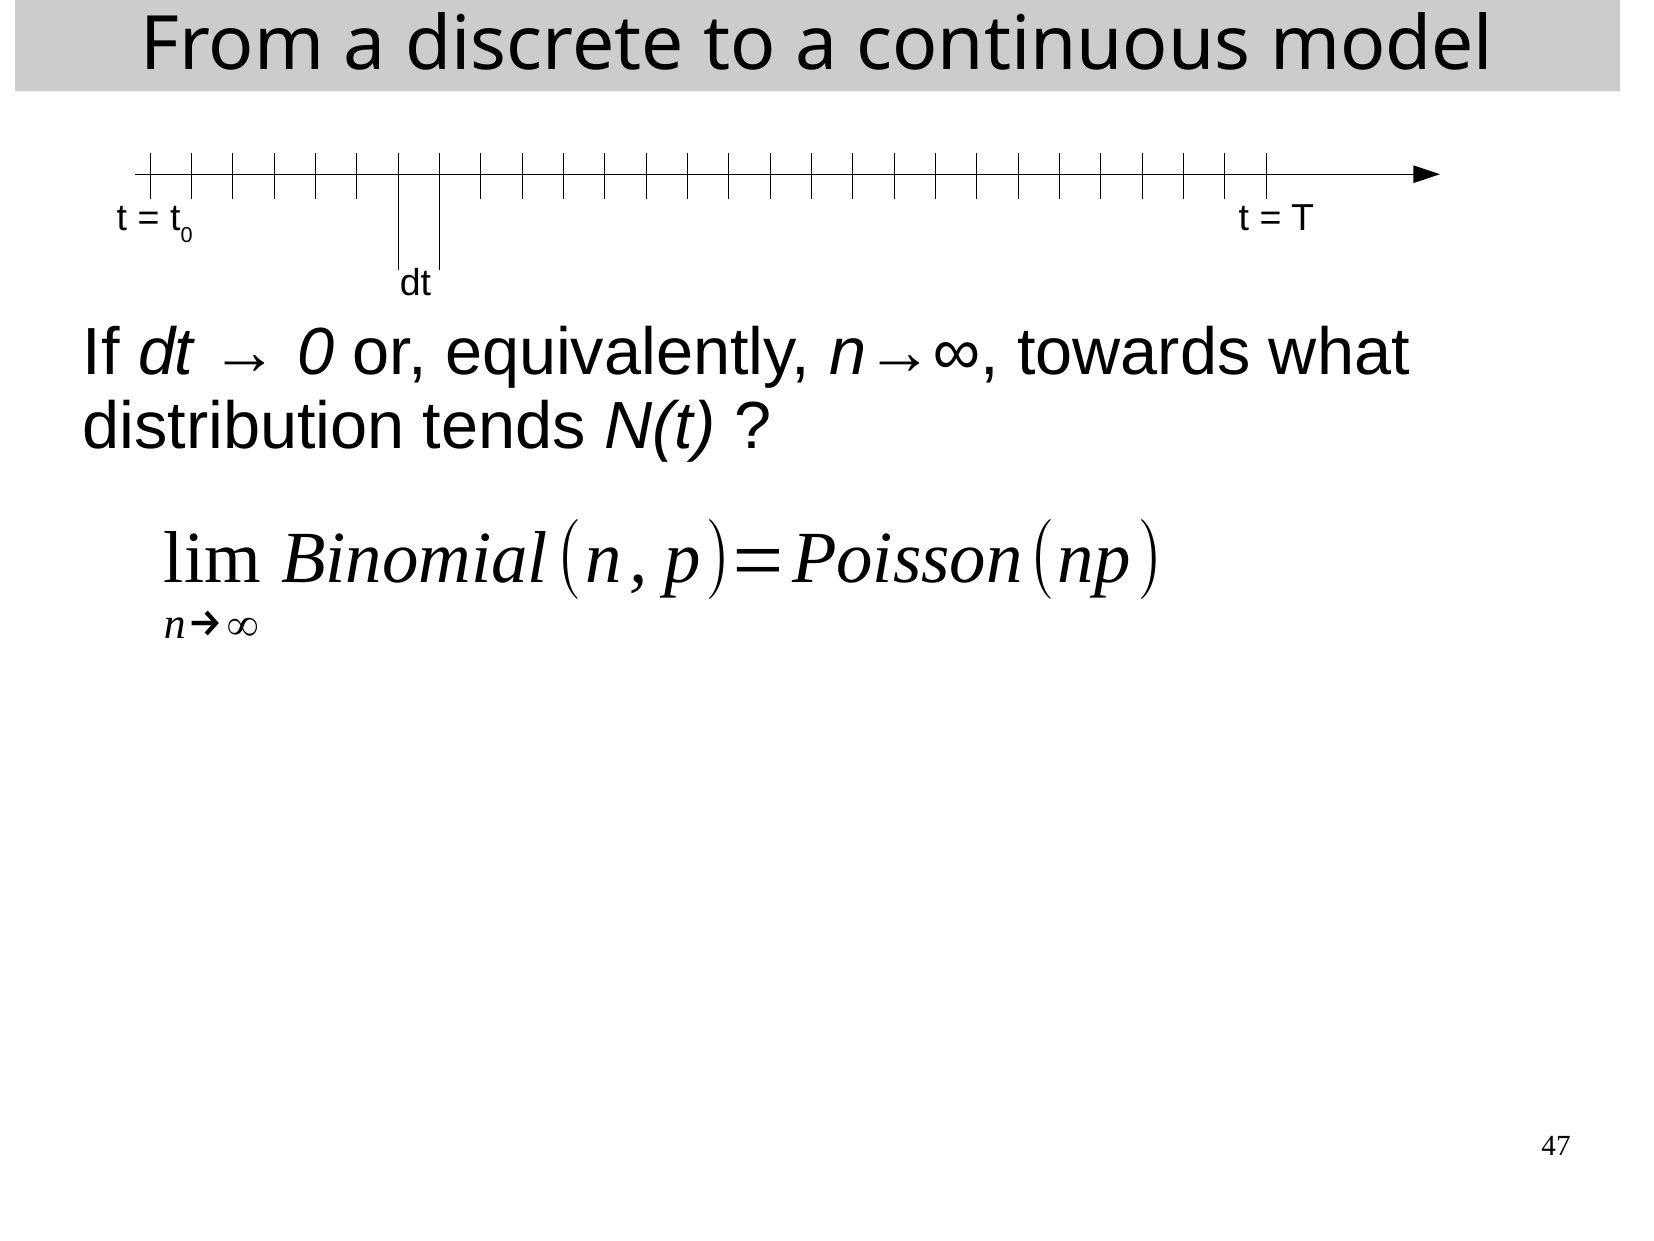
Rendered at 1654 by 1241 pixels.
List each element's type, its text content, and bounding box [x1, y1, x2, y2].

text_box dt [385, 254, 462, 311]
text_box t = T [1223, 189, 1333, 247]
title From a discrete to a continuous model [15, 0, 1621, 91]
text_box t = t0 [101, 189, 211, 256]
chart [143, 516, 1179, 646]
list If dt → 0 or, equivalently, n→∞, towards what distribution tends N(t) ? [82, 313, 1571, 1034]
